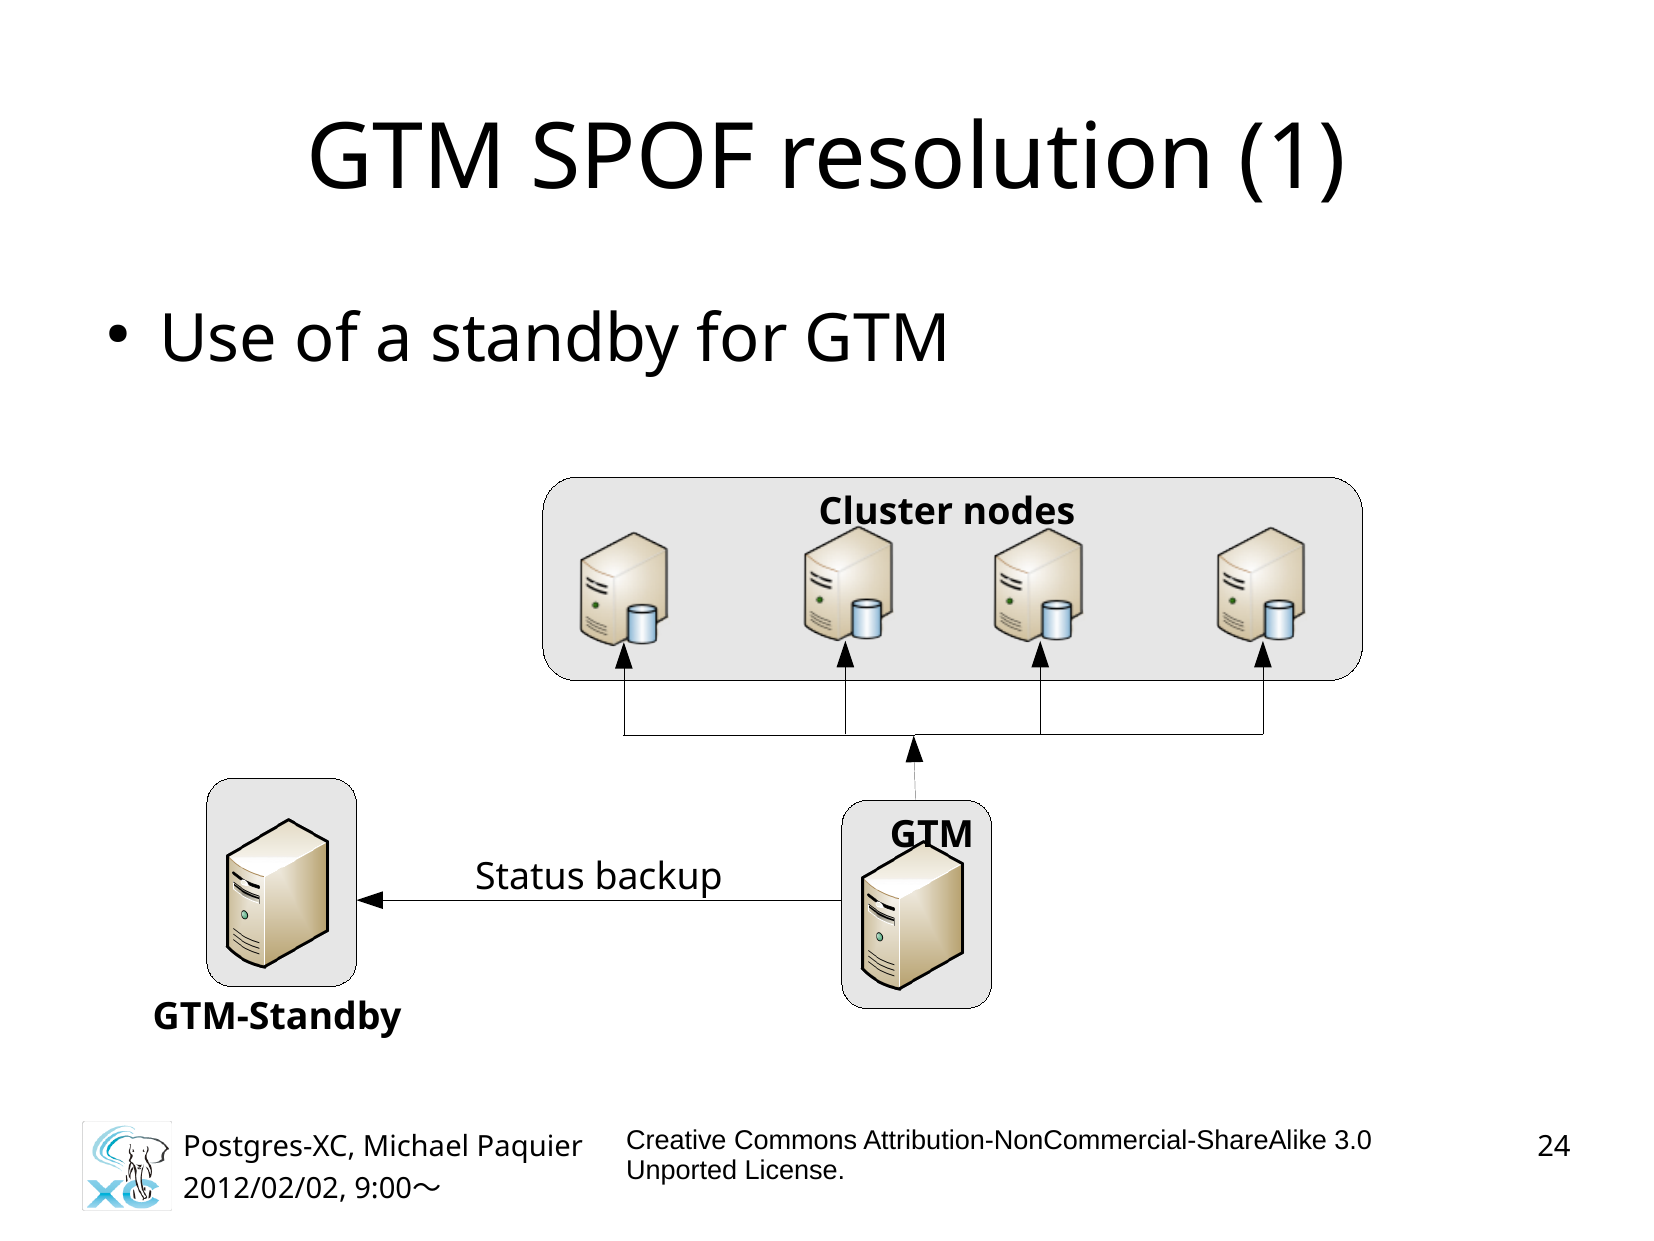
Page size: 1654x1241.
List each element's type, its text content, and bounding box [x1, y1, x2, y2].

text_box [846, 540, 1040, 681]
picture [1216, 526, 1309, 644]
title GTM SPOF resolution (1) [82, 49, 1571, 257]
text_box [206, 778, 357, 982]
picture [82, 1121, 172, 1211]
text_box Cluster nodes [803, 477, 1123, 540]
text_box [542, 477, 845, 681]
list Use of a standby for GTM [88, 290, 1571, 1109]
picture [579, 531, 672, 648]
picture [224, 816, 332, 972]
picture [859, 838, 967, 994]
text_box GTM-Standby [137, 982, 450, 1045]
text_box [841, 800, 992, 1009]
picture [803, 540, 897, 643]
picture [993, 540, 1087, 644]
text_box GTM [874, 800, 997, 864]
text_box [1041, 477, 1363, 681]
